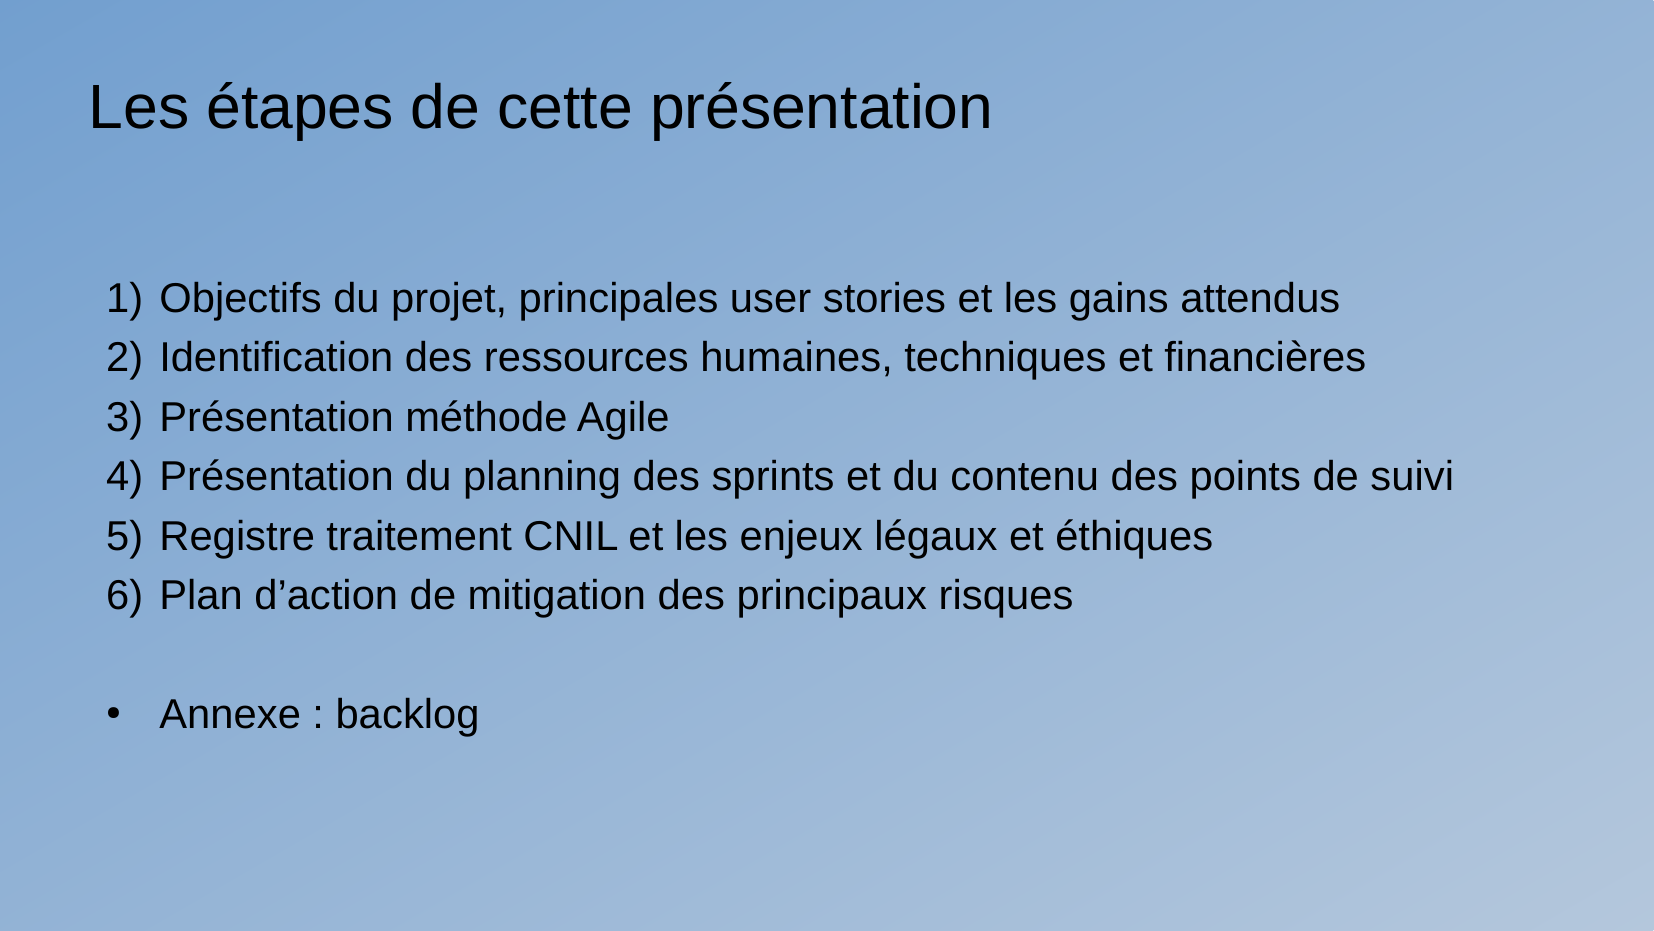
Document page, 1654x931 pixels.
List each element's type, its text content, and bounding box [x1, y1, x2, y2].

list Objectifs du projet, principales user stories et les gains attendus Identification des ressources humaines, techniques et financières Présentation méthode Agile Présentation du planning des sprints et du contenu des points de suivi Registre traitement CNIL et les enjeux légaux et éthiques Plan d’action de mitigation des principaux risques Annexe : backlog [88, 215, 1577, 857]
title Les étapes de cette présentation [88, 29, 1577, 185]
